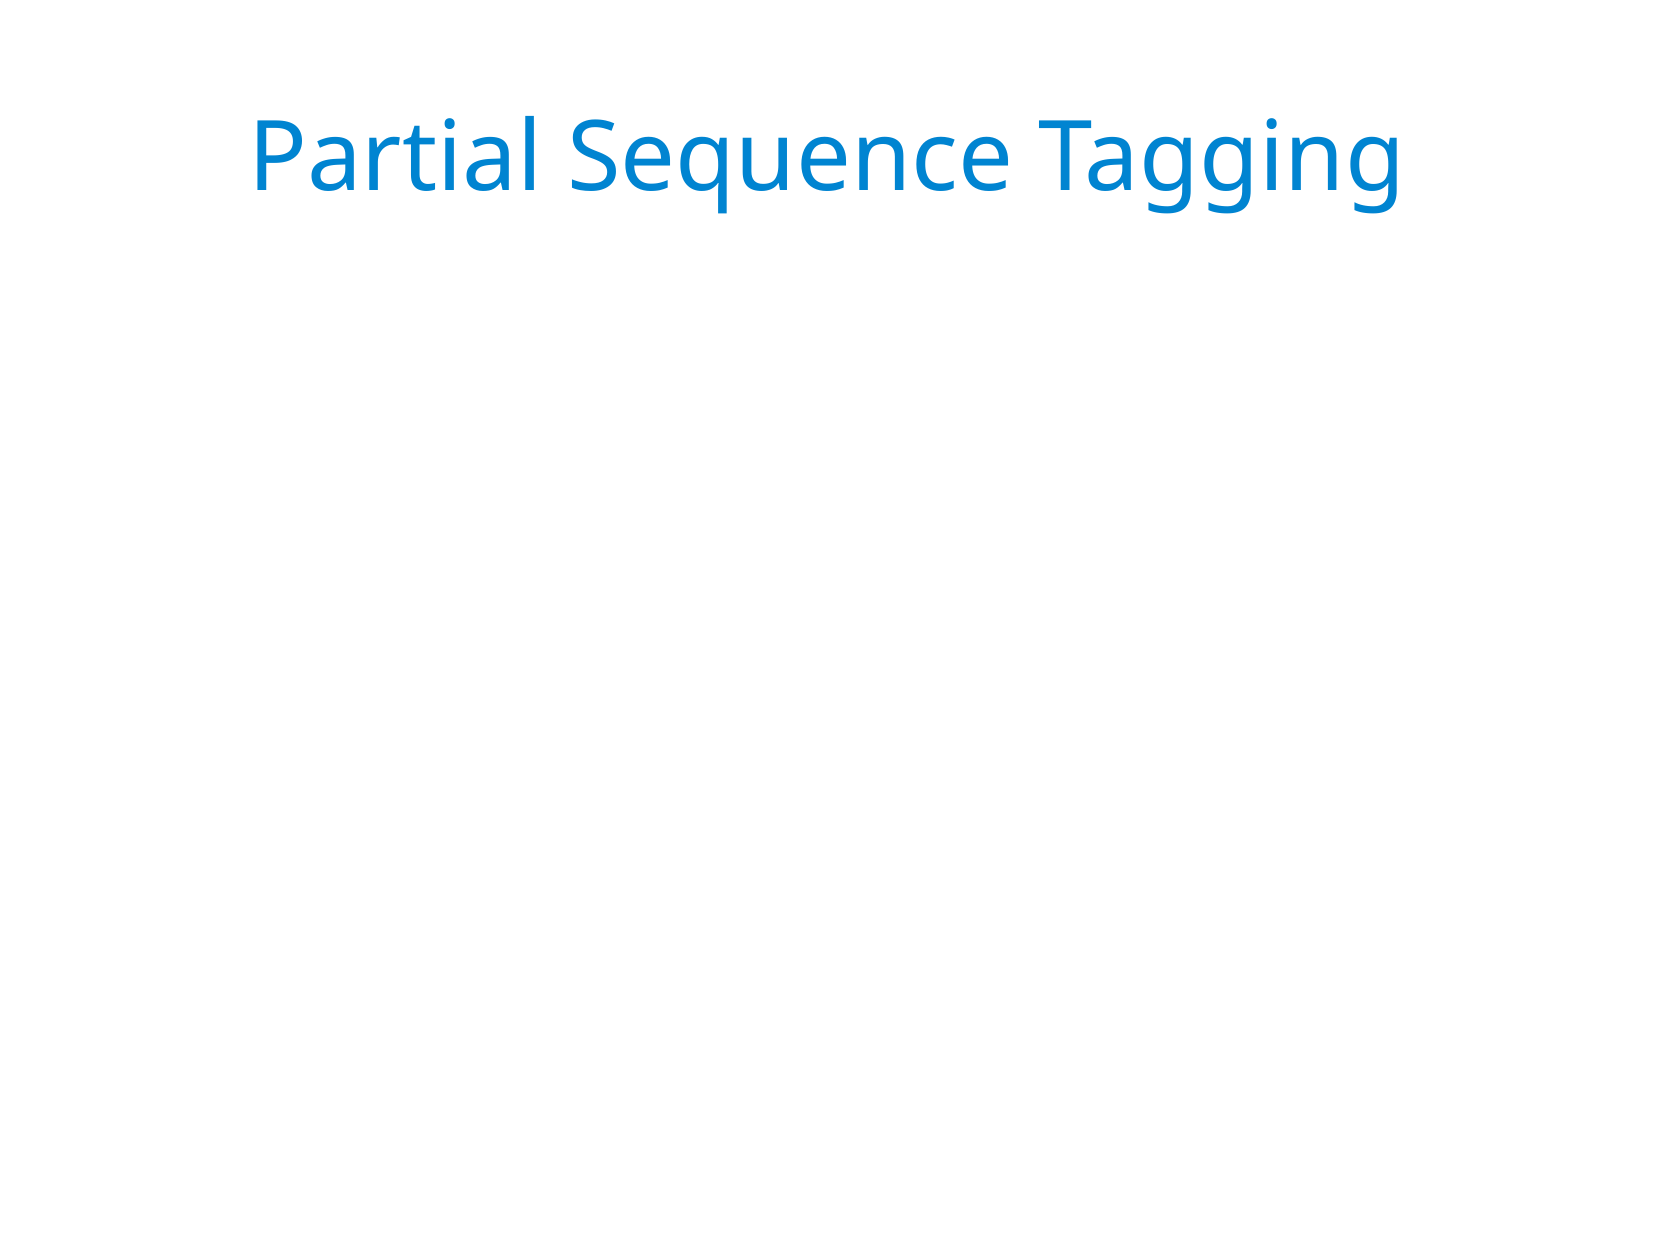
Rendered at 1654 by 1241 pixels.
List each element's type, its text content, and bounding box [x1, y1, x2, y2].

title Partial Sequence Tagging [82, 49, 1571, 257]
